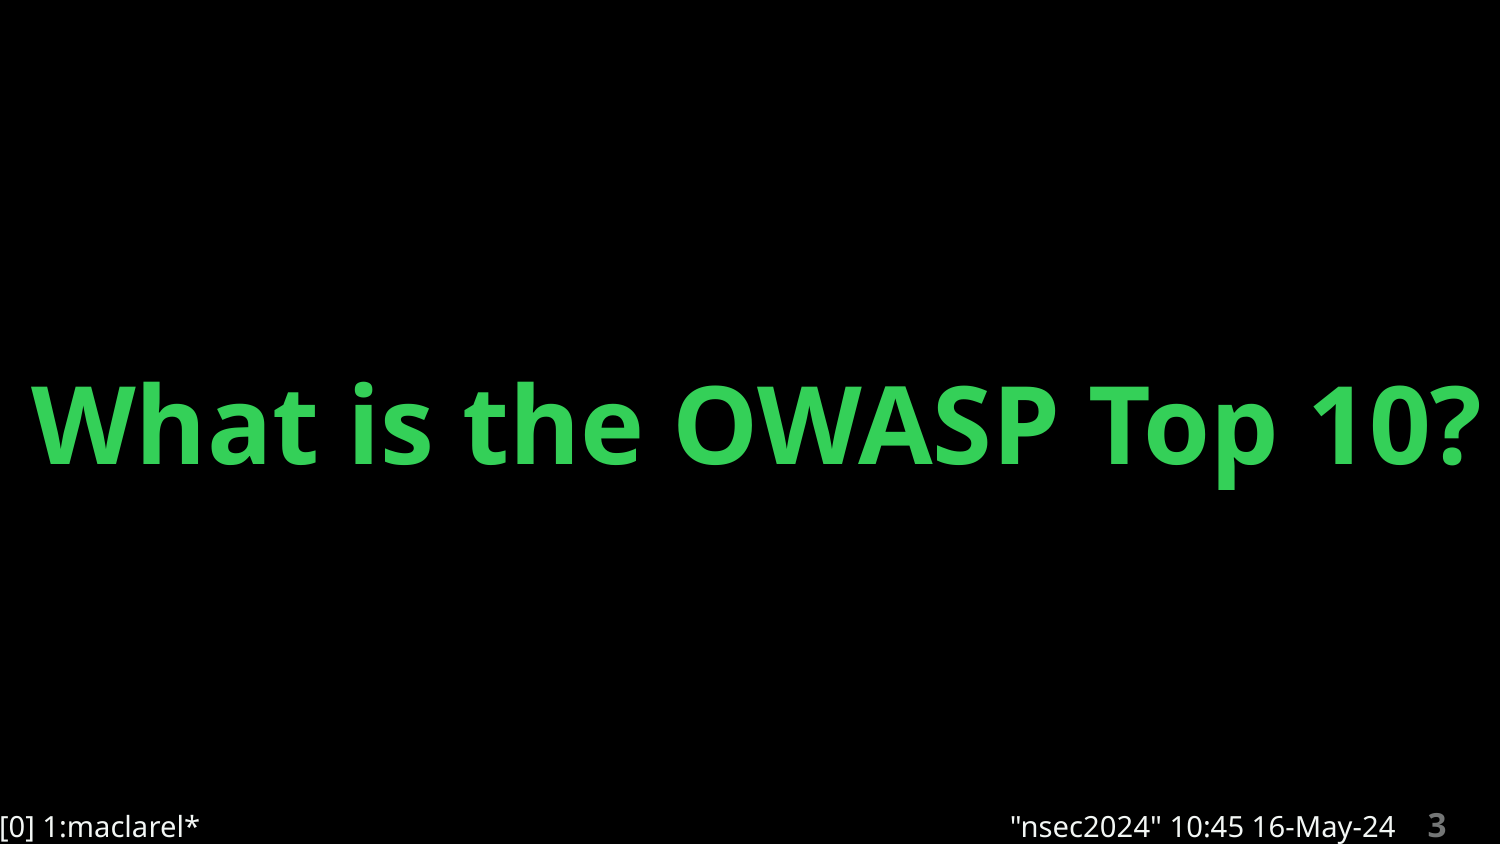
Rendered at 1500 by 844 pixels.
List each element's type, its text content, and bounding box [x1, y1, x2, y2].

text_box [0] 1:maclarel* "nsec2024" 10:45 16-May-24 3 [0, 788, 1500, 844]
text_box What is the OWASP Top 10? [7, 340, 1500, 501]
